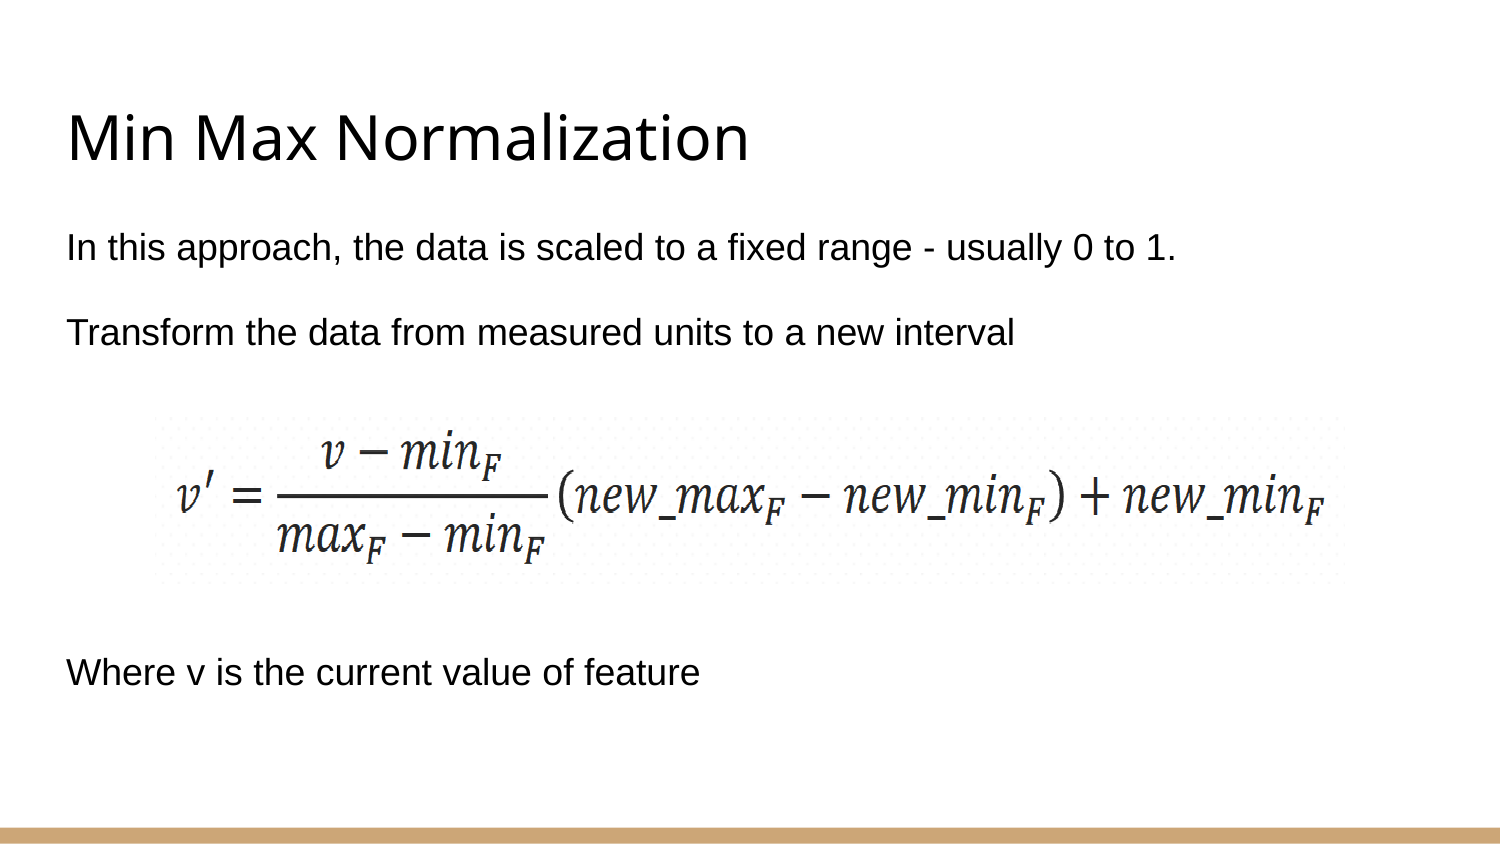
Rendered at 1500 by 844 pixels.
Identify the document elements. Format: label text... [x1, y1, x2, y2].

picture [155, 413, 1345, 585]
title Min Max Normalization [51, 51, 1449, 189]
list In this approach, the data is scaled to a fixed range - usually 0 to 1. Transform the data from measured units to a new interval Where v is the current value of feature [51, 200, 1449, 752]
